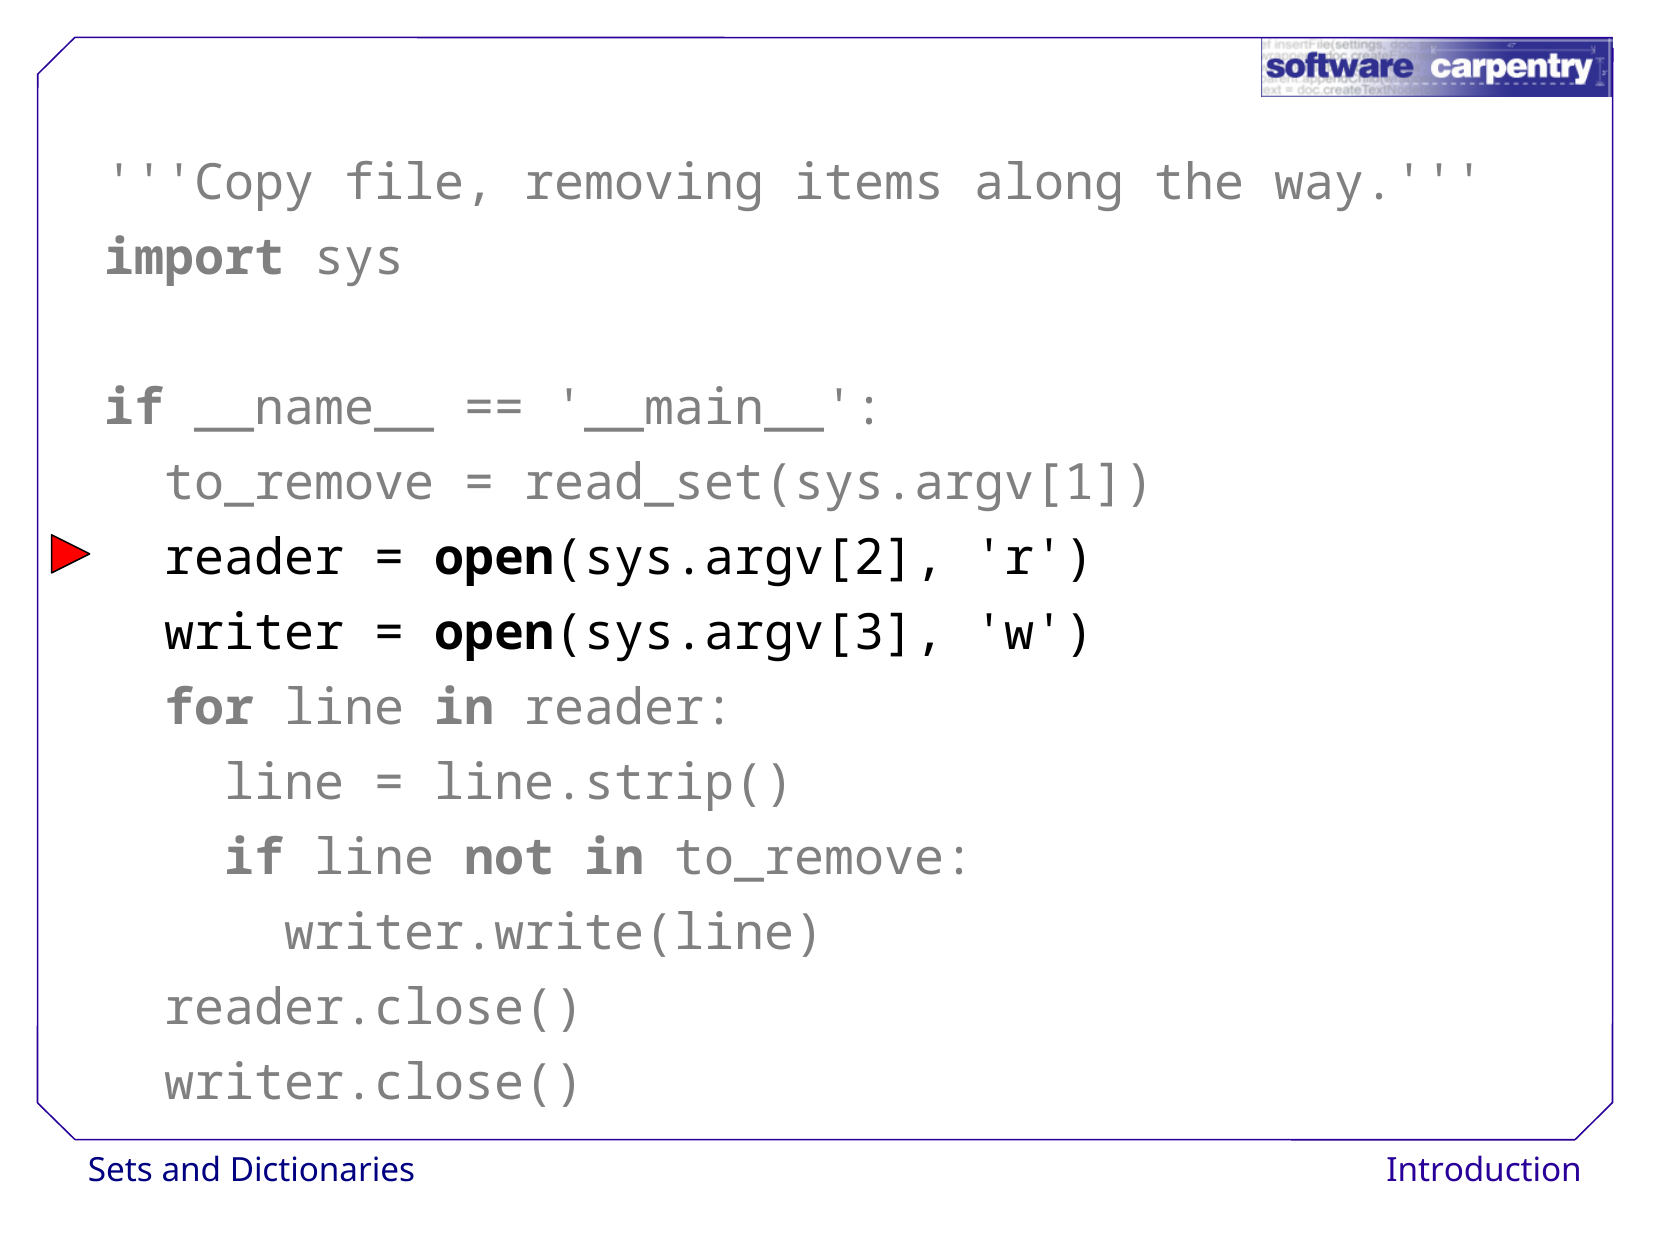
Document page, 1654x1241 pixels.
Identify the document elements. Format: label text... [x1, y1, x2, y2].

text_box [51, 534, 90, 573]
picture [1261, 39, 1613, 97]
text_box '''Copy file, removing items along the way.''' import sys if __name__ == '__main__': to_remove = read_set(sys.argv[1]) reader = open(sys.argv[2], 'r') writer = open(sys.argv[3], 'w') for line in reader: line = line.strip() if line not in to_remove: writer.write(line) reader.close() writer.close() [89, 126, 1512, 1046]
